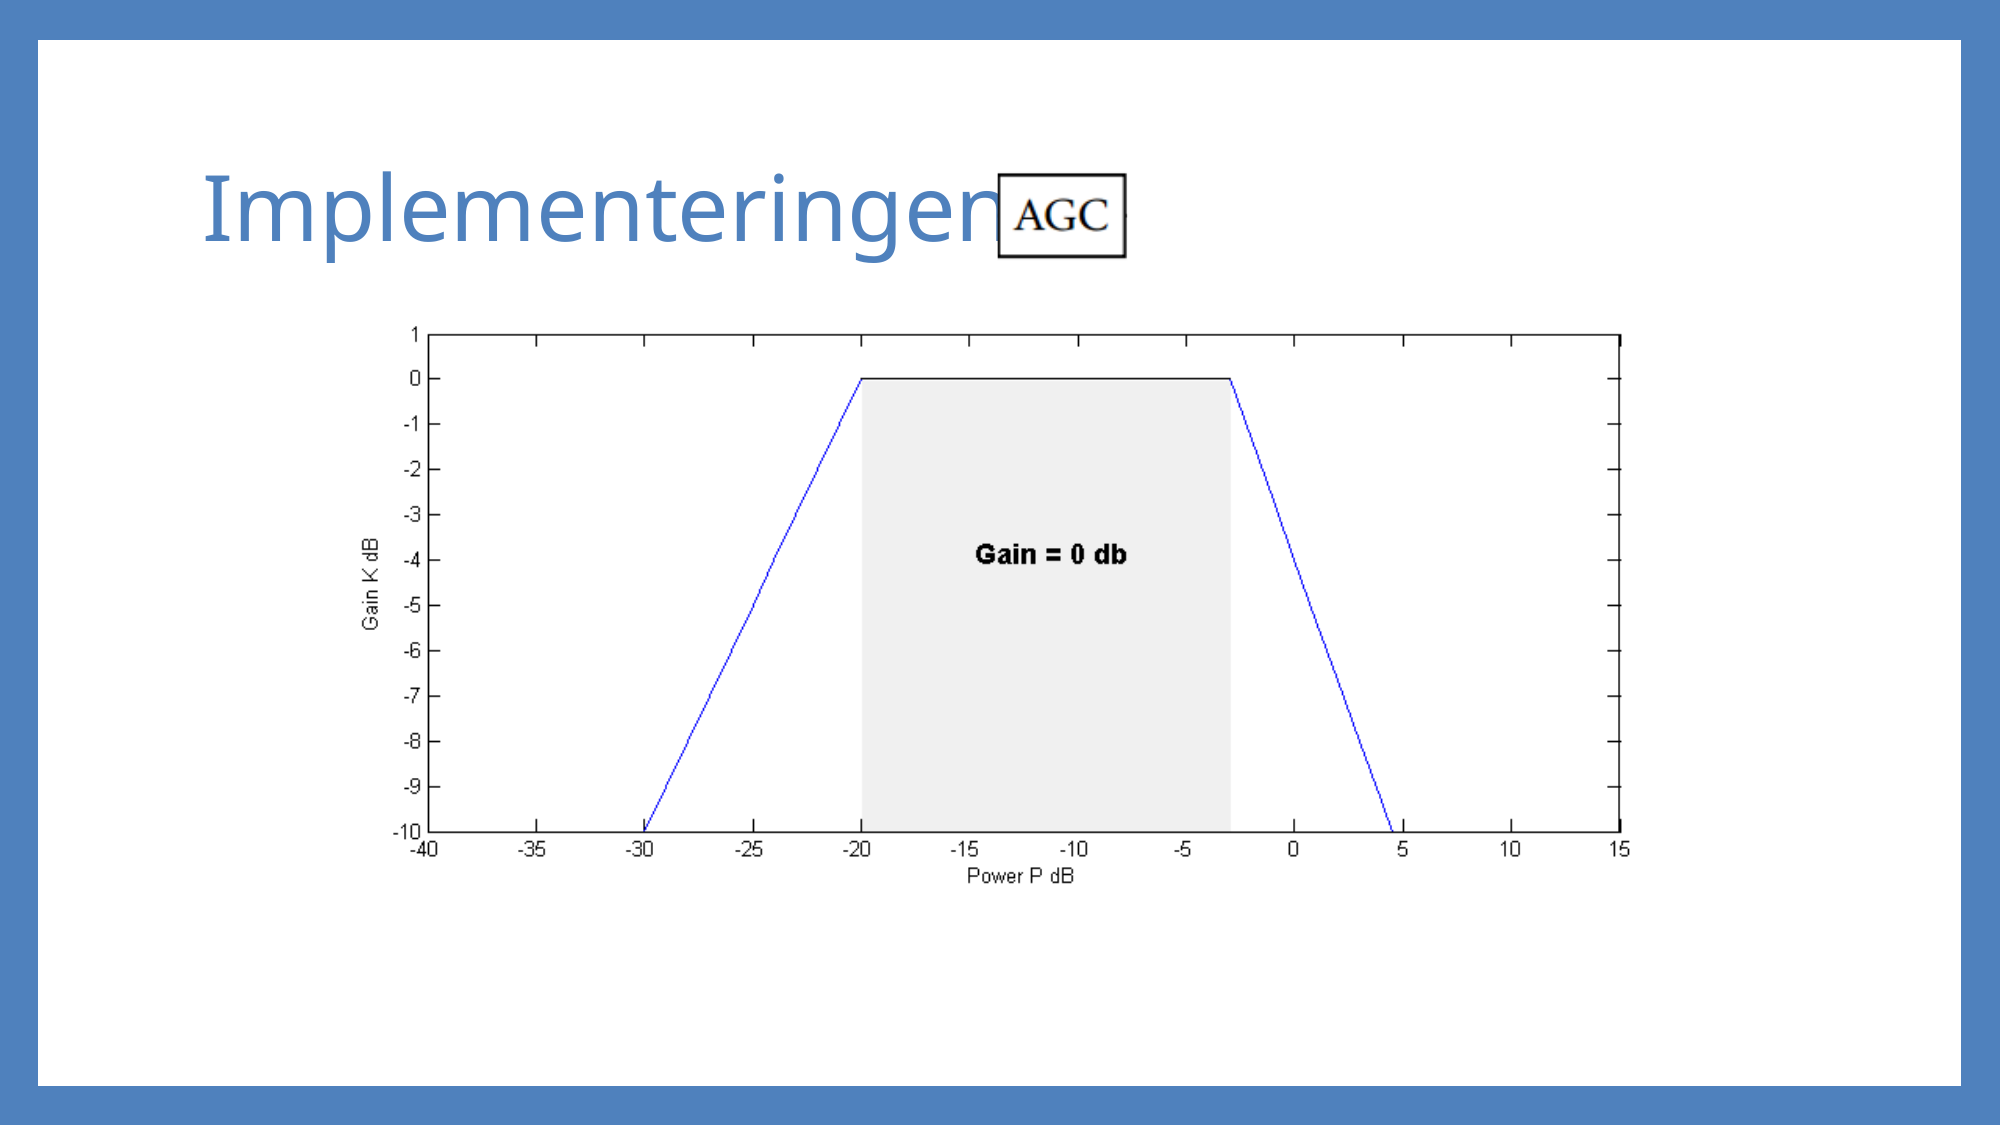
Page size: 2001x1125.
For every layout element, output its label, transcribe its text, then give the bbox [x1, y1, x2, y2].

picture [997, 170, 1128, 274]
title Implementeringen - [187, 99, 1808, 323]
picture [228, 289, 1767, 899]
